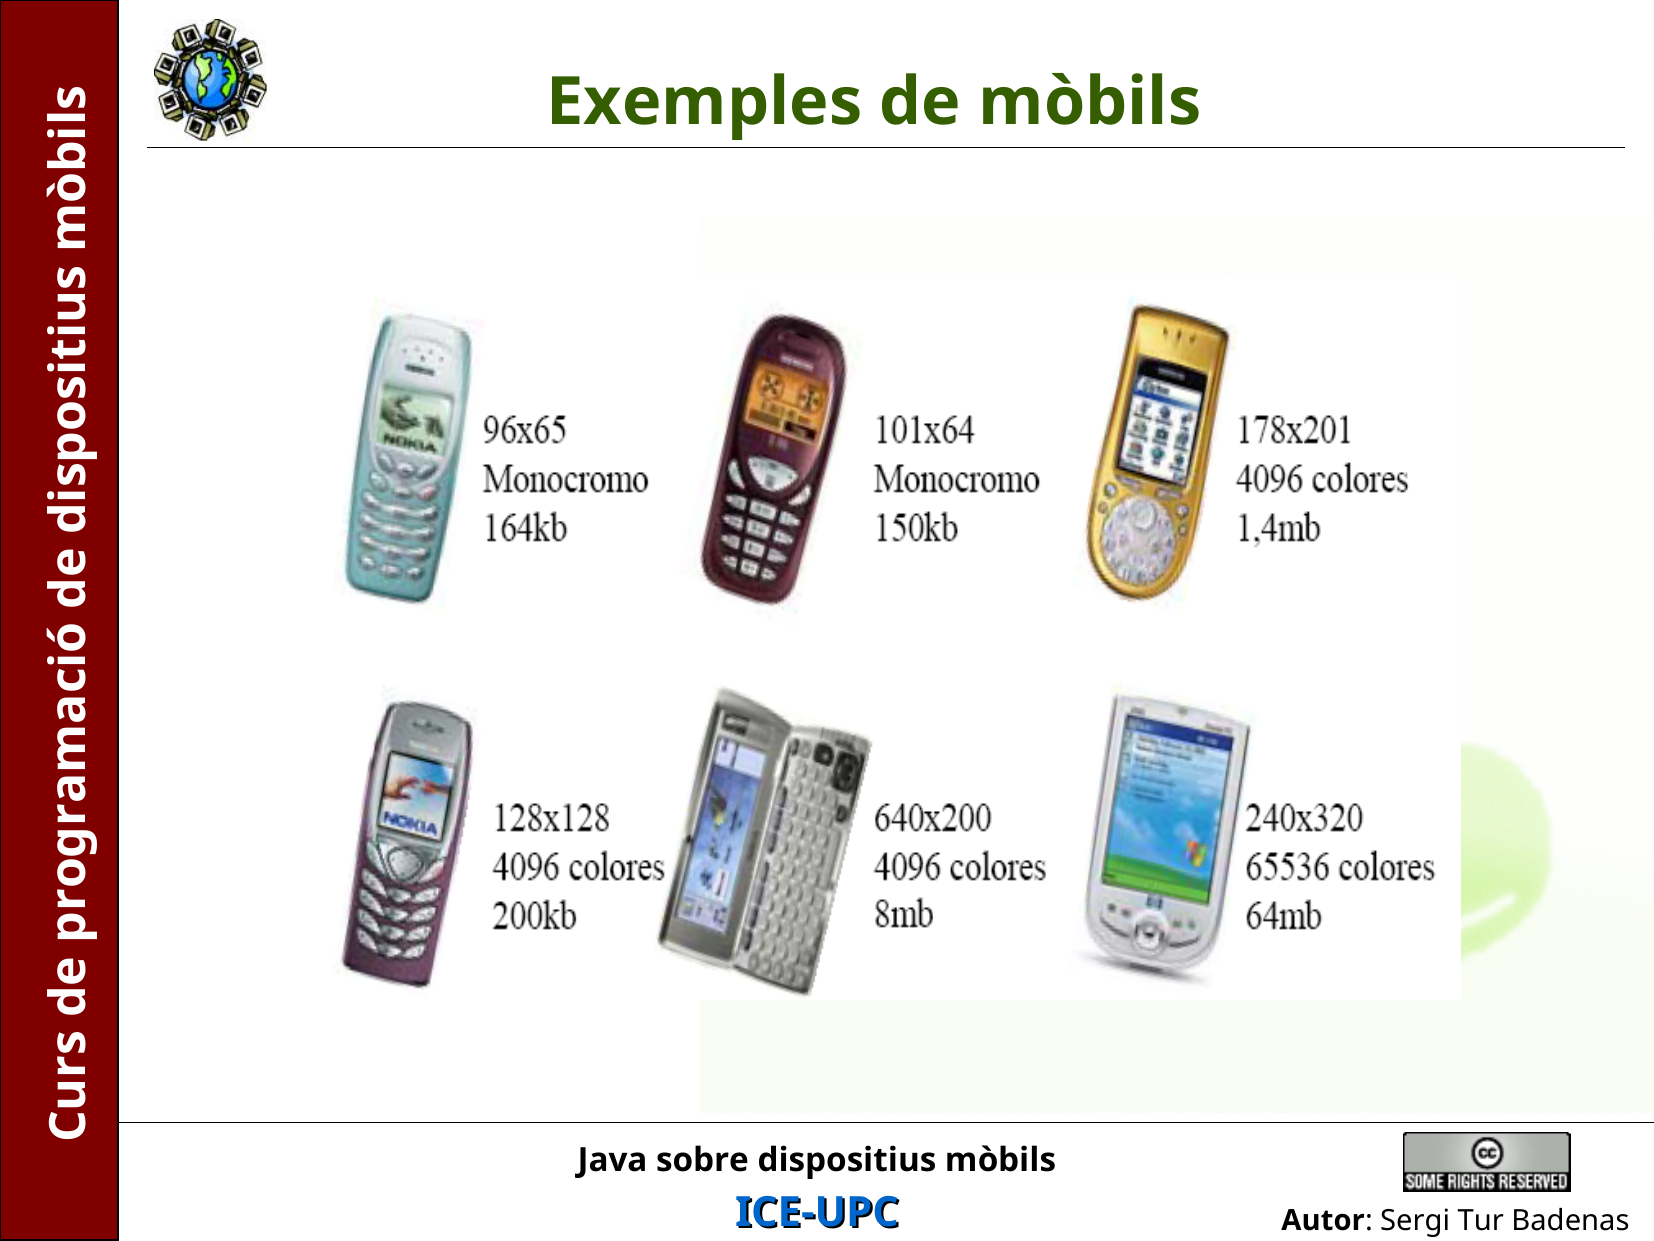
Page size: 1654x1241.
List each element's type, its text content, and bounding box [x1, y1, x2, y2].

picture [329, 217, 1654, 1113]
picture [1403, 1132, 1571, 1192]
picture [154, 19, 268, 49]
title Exemples de mòbils [129, 49, 1619, 148]
